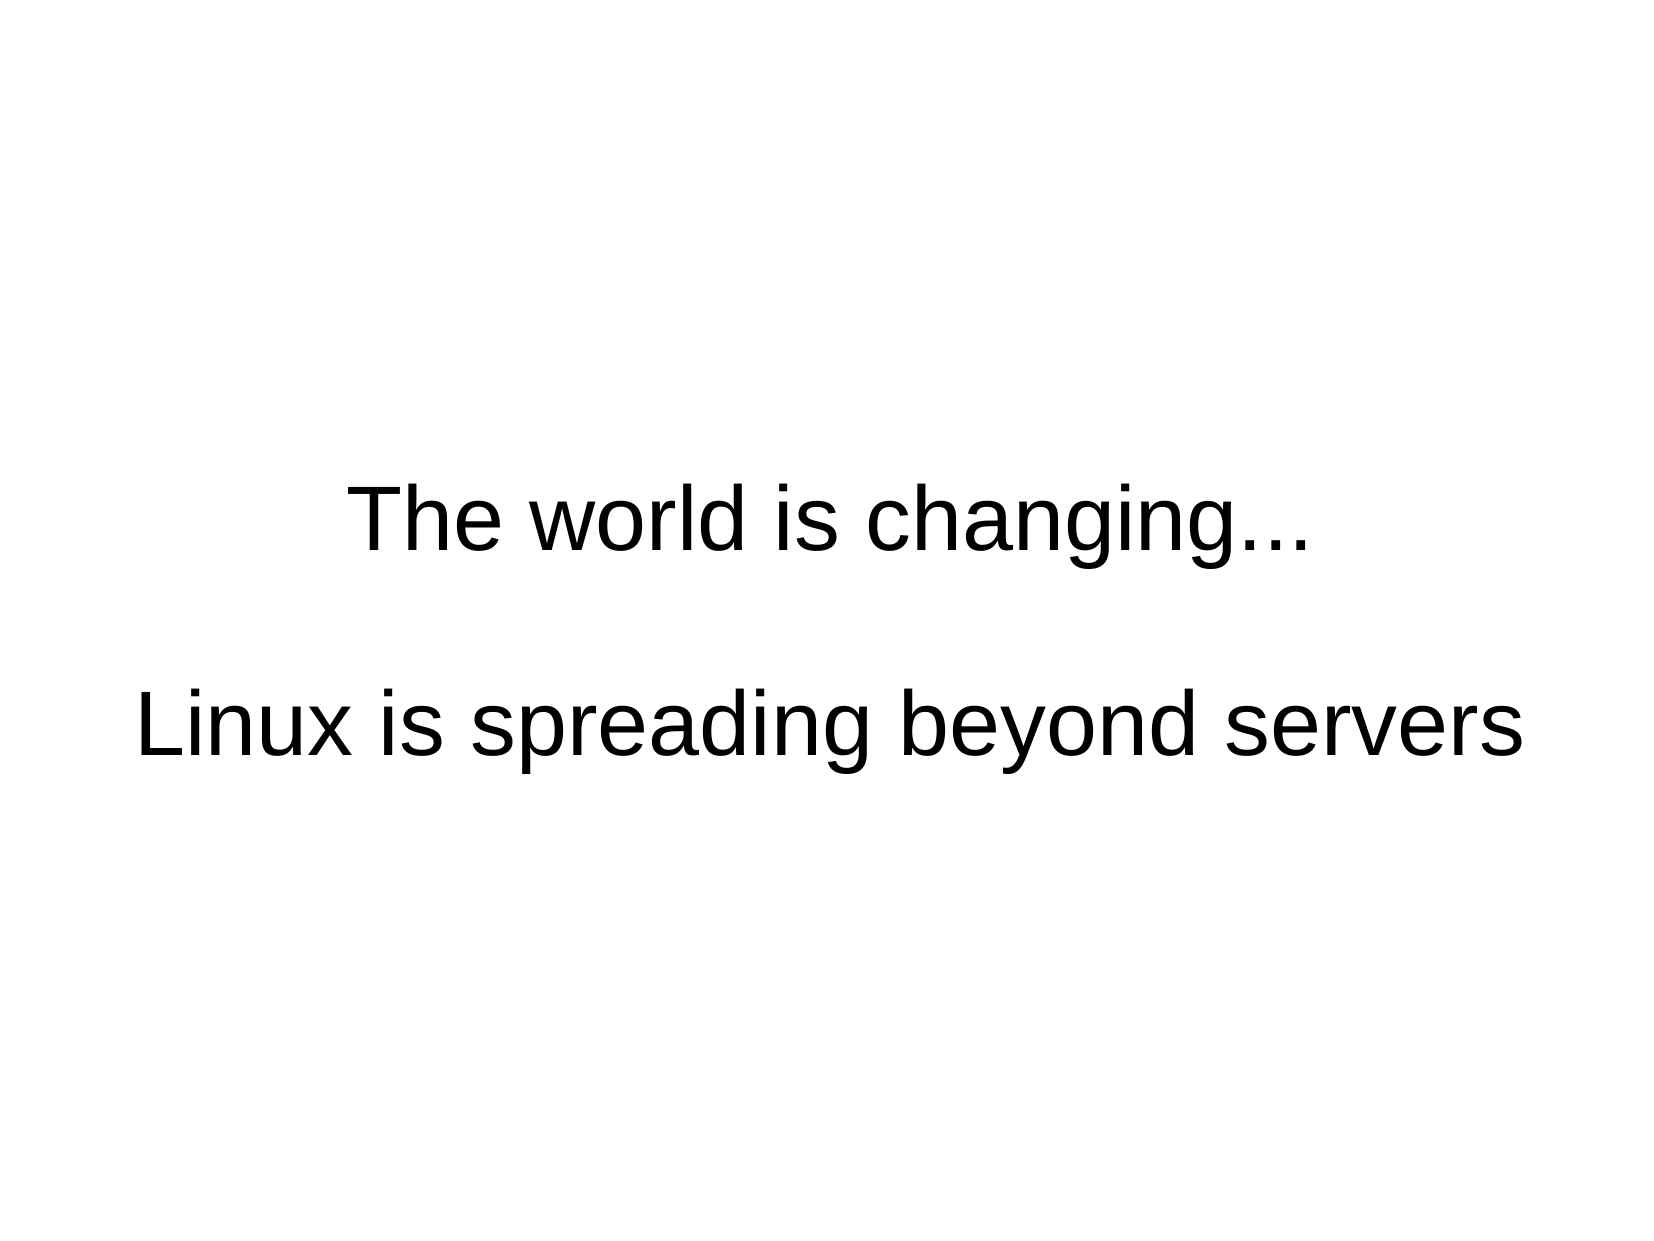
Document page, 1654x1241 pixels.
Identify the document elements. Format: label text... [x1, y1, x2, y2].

title The world is changing... Linux is spreading beyond servers [86, 467, 1576, 775]
